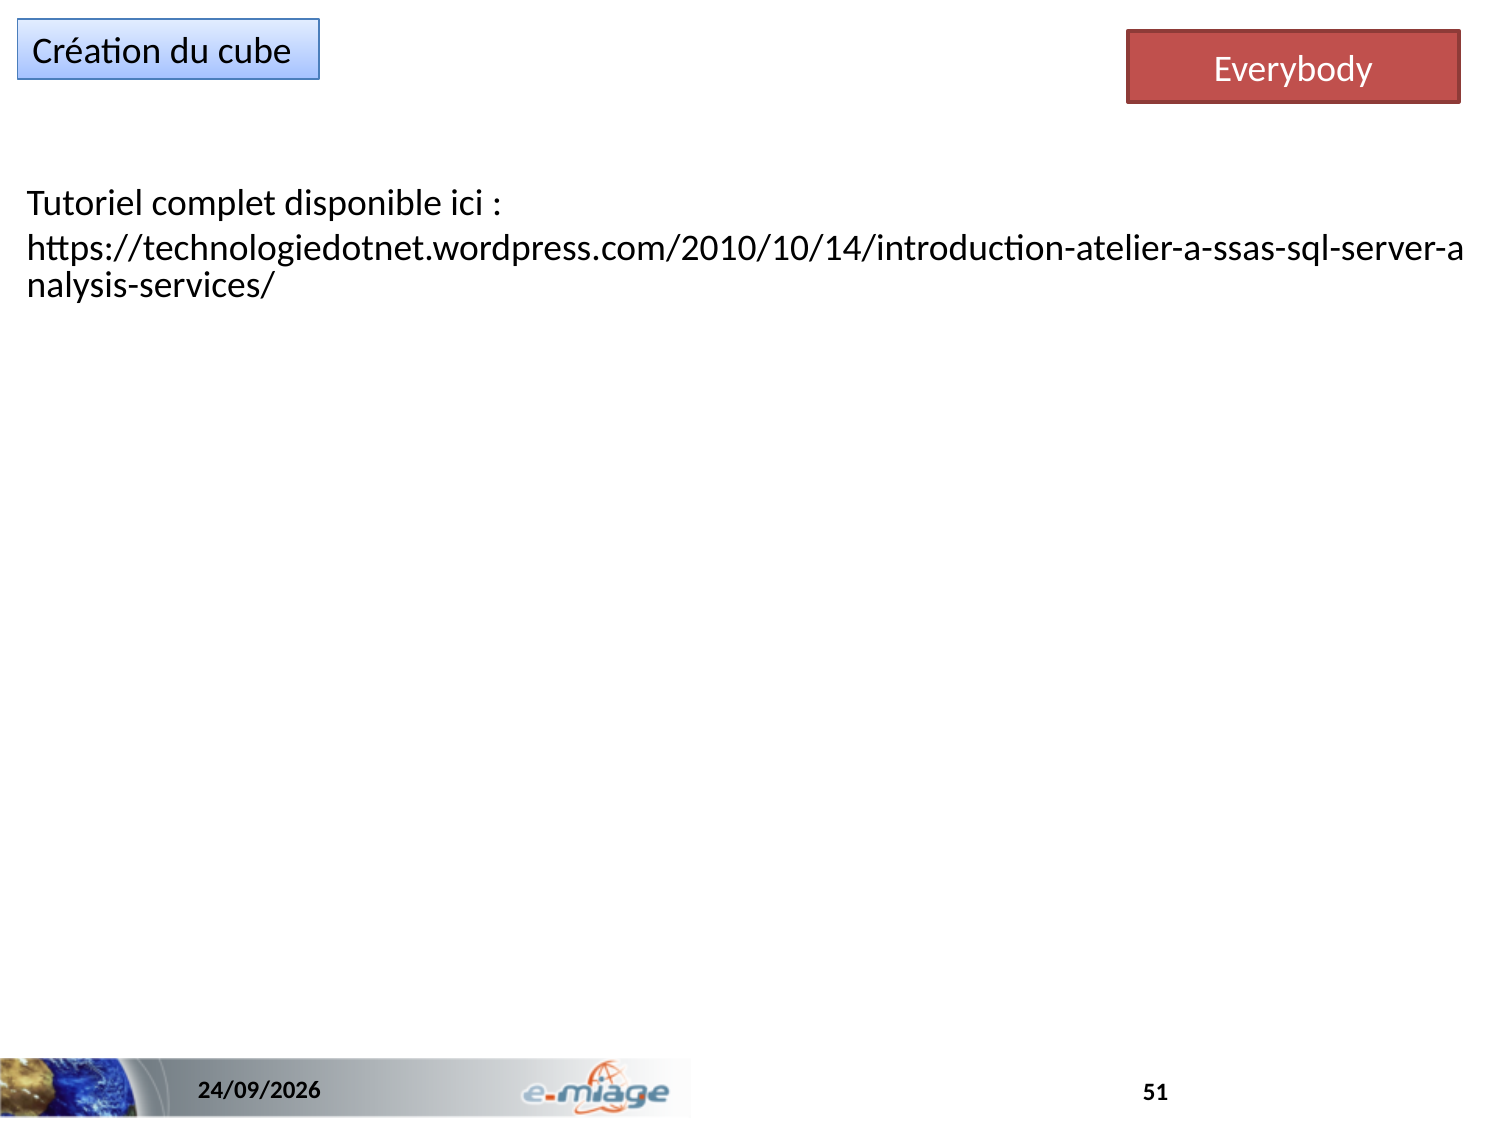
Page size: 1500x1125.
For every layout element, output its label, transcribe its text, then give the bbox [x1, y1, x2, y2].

picture [0, 1058, 691, 1118]
text_box Everybody [1128, 30, 1459, 102]
text_box Création du cube [17, 19, 319, 79]
text_box Tutoriel complet disponible ici : https://technologiedotnet.wordpress.com/2010/10/14/introduction-atelier-a-ssas-sql-server-analysis-services/ [11, 170, 1500, 430]
